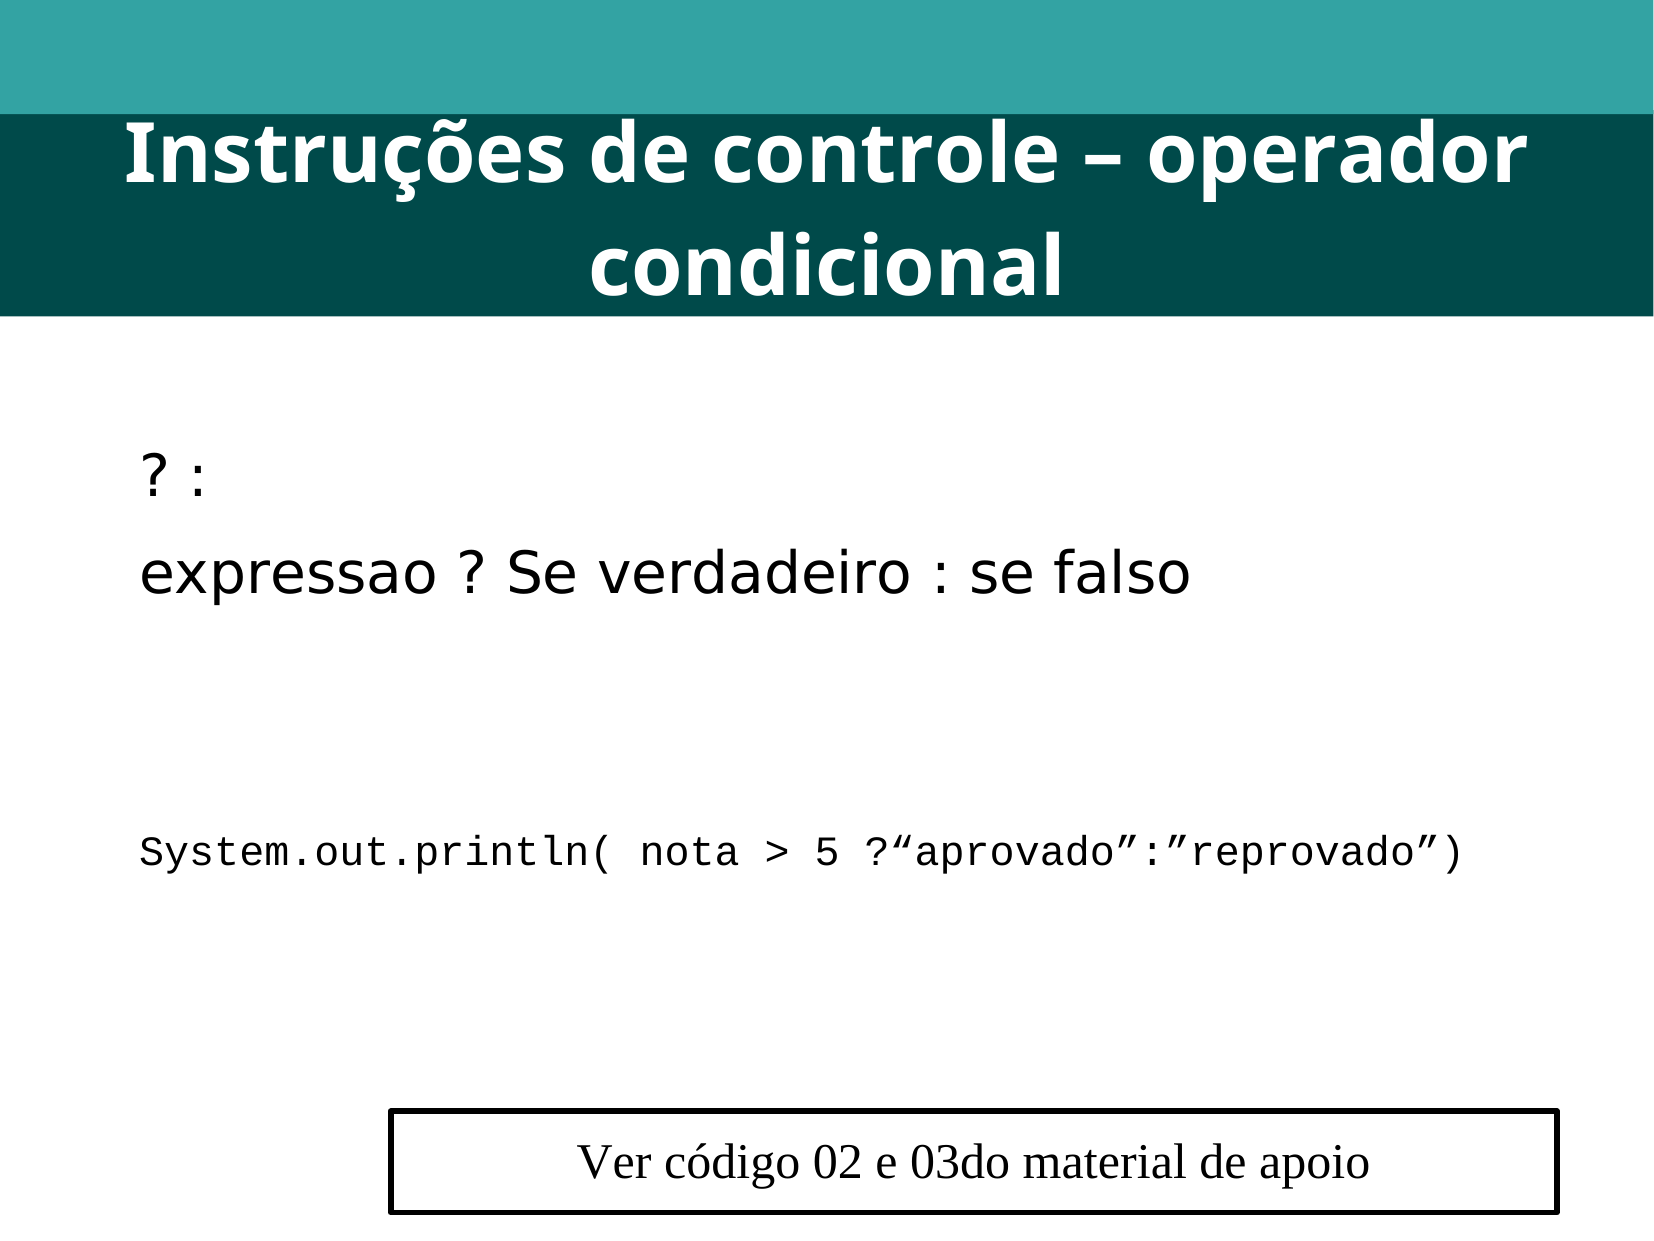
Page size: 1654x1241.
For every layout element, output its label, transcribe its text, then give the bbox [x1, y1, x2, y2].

title Instruções de controle – operador condicional [121, 102, 1534, 311]
list ? : expressao ? Se verdadeiro : se falso System.out.println( nota > 5 ?“aprovado”:”reprovado”) [121, 344, 1534, 1127]
text_box Ver código 02 e 03do material de apoio [390, 1111, 1557, 1213]
